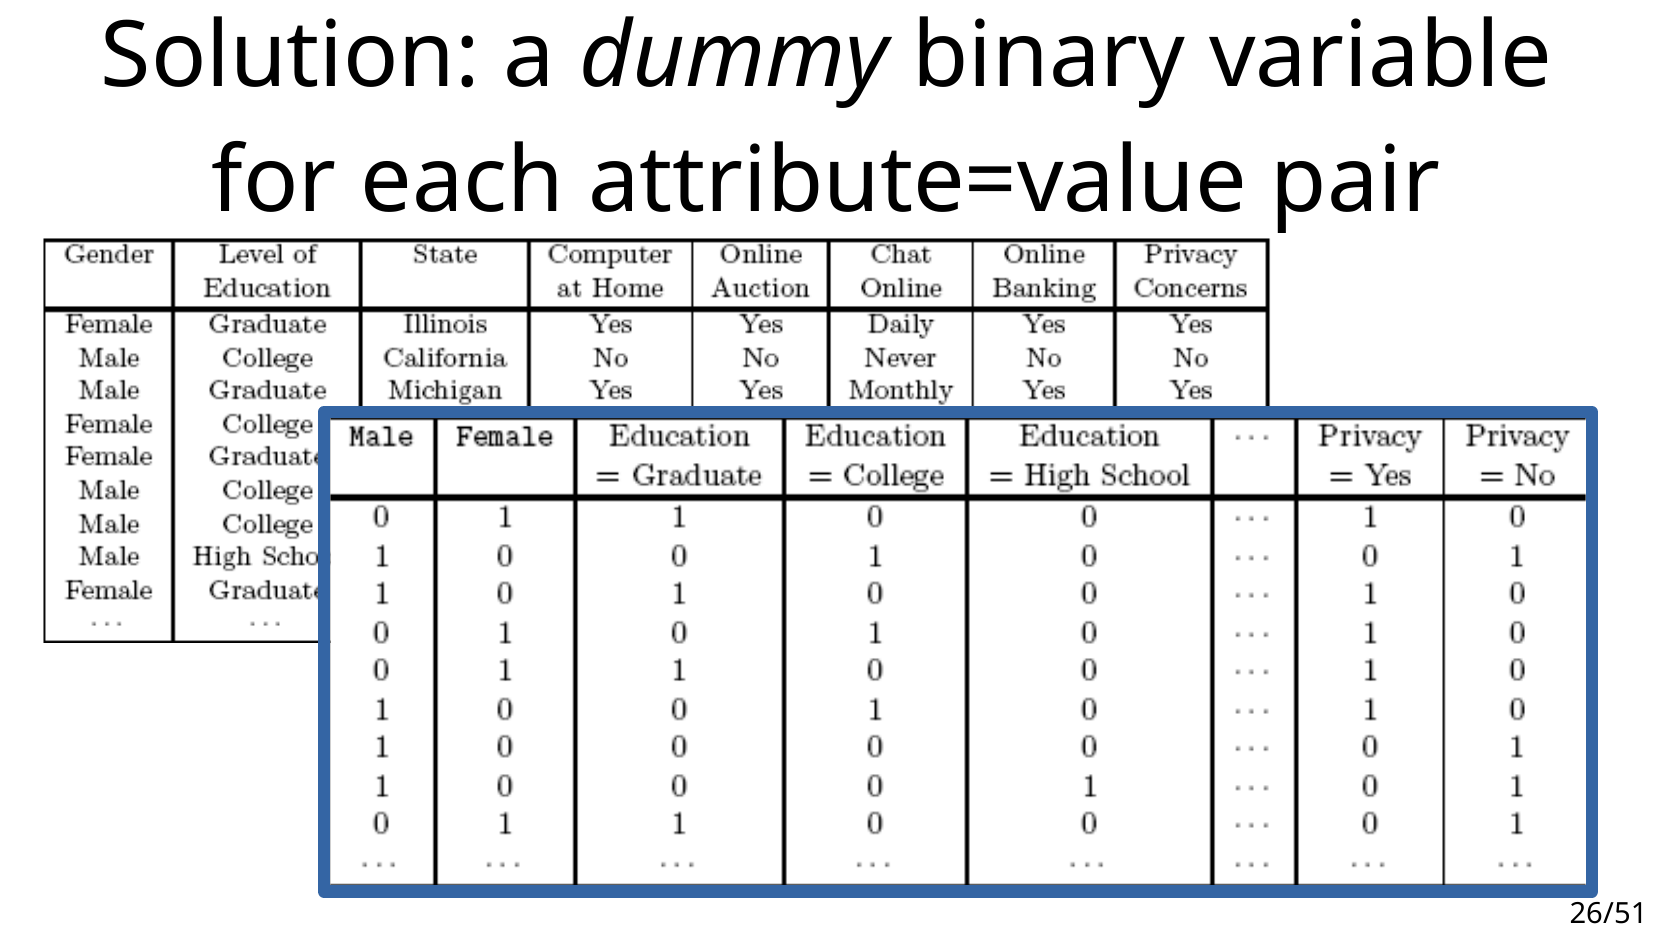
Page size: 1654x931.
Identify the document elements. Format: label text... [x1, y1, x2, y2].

title Solution: a dummy binary variable for each attribute=value pair [82, 0, 1571, 243]
picture [42, 237, 1272, 643]
picture [330, 418, 1586, 886]
